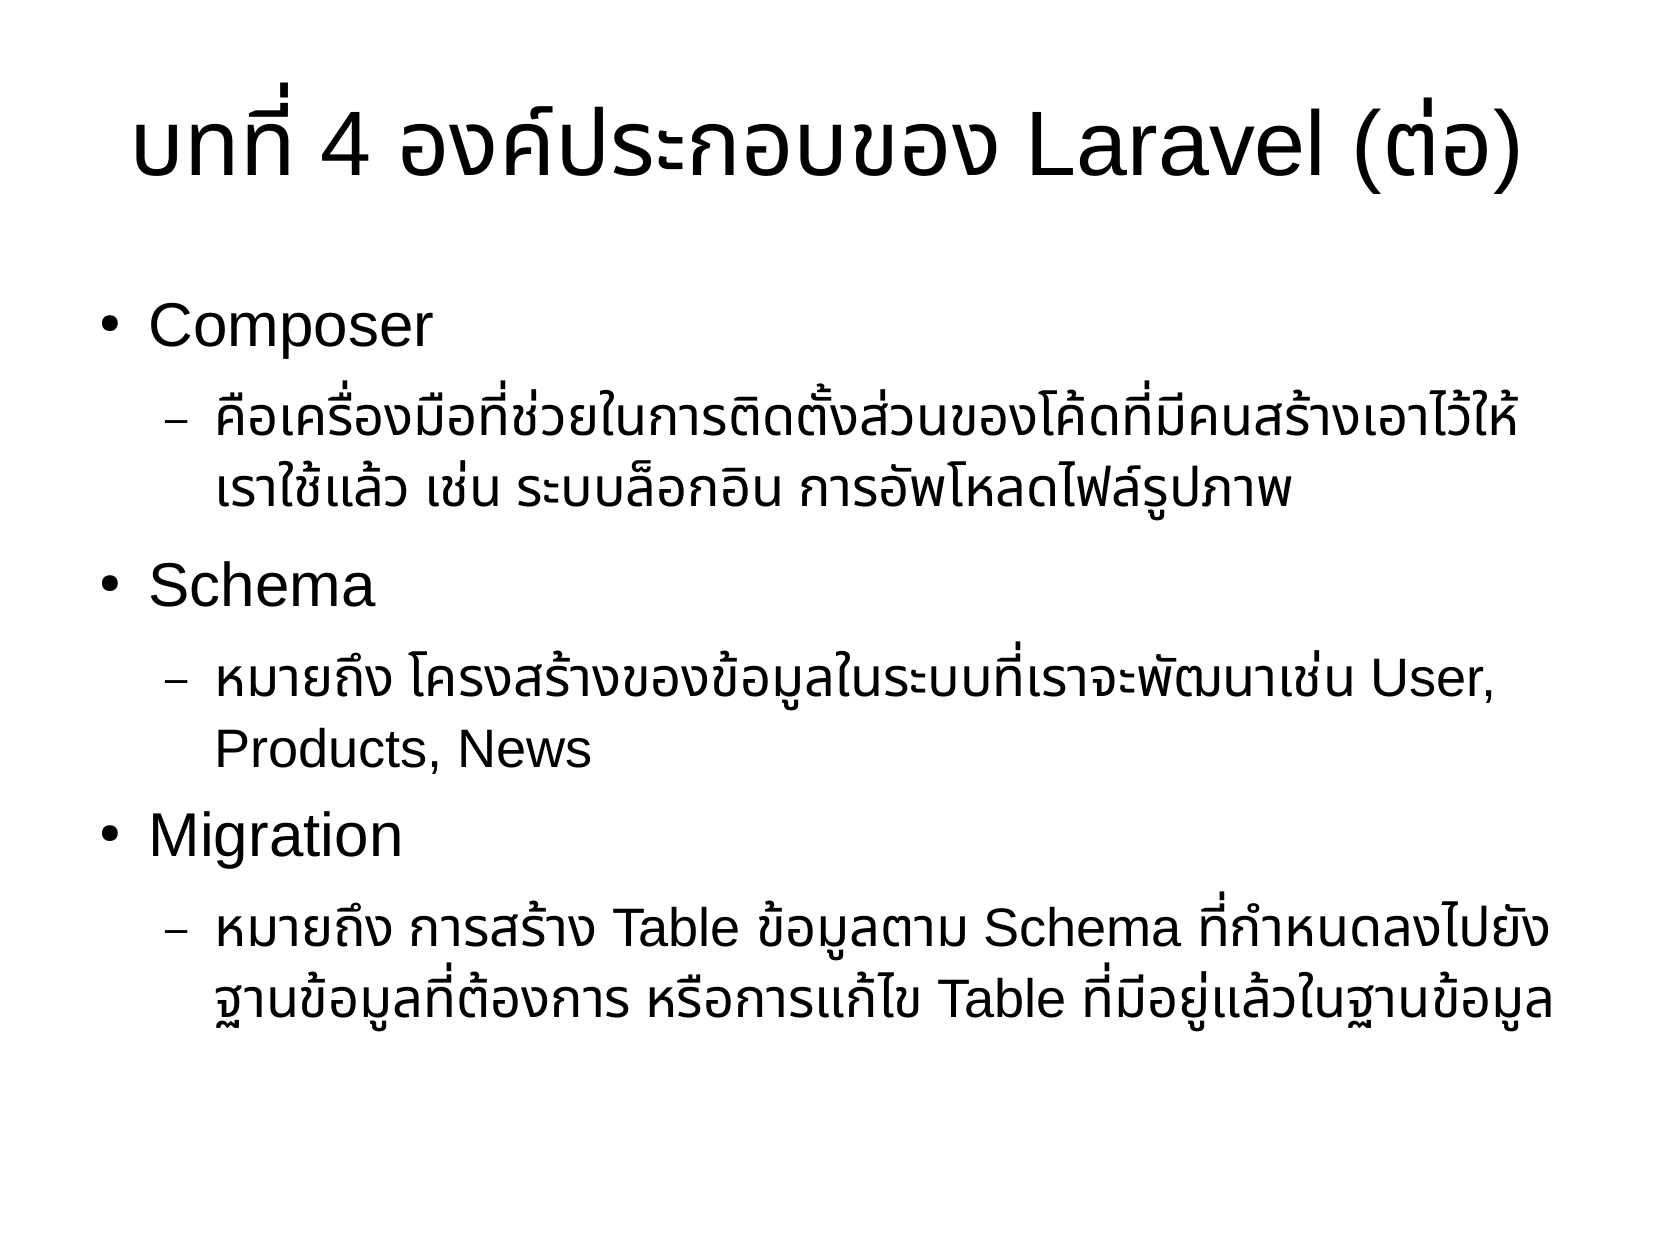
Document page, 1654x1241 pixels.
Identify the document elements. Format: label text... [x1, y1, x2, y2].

title บทที่ 4 องค์ประกอบของ Laravel (ต่อ) [82, 49, 1571, 257]
list Composer คือเครื่องมือที่ช่วยในการติดตั้งส่วนของโค้ดที่มีคนสร้างเอาไว้ให้เราใช้แล้ว เช่น ระบบล็อกอิน การอัพโหลดไฟล์รูปภาพ Schema หมายถึง โครงสร้างของข้อมูลในระบบที่เราจะพัฒนาเช่น User, Products, News Migration หมายถึง การสร้าง Table ข้อมูลตาม Schema ที่กำหนดลงไปยังฐานข้อมูลที่ต้องการ หรือการแก้ไข Table ที่มีอยู่แล้วในฐานข้อมูล [82, 290, 1571, 1096]
